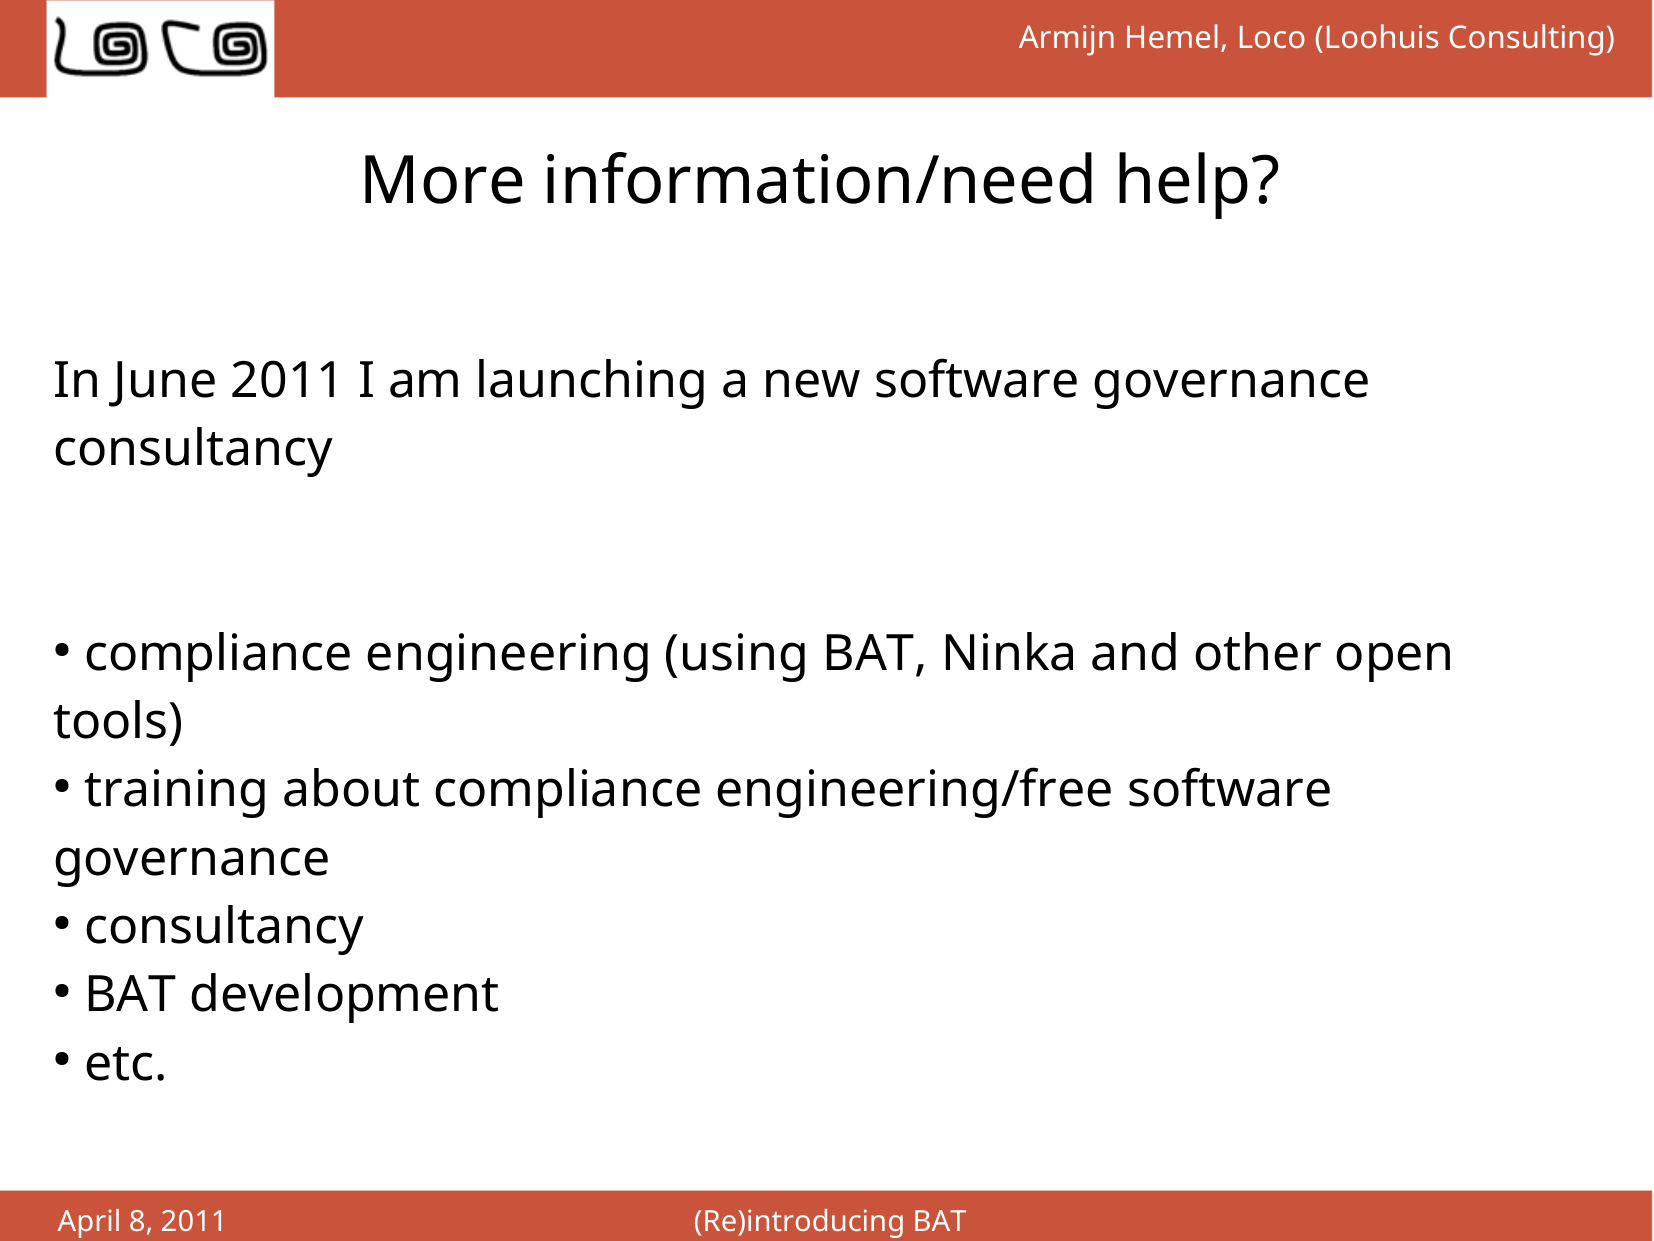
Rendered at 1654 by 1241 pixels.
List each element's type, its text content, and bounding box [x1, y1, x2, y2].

subtitle In June 2011 I am launching a new software governance consultancy compliance engineering (using BAT, Ninka and other open tools) training about compliance engineering/free software governance consultancy BAT development etc. [53, 265, 1595, 1173]
picture [0, 0, 1654, 1241]
title More information/need help? [47, 118, 1595, 237]
